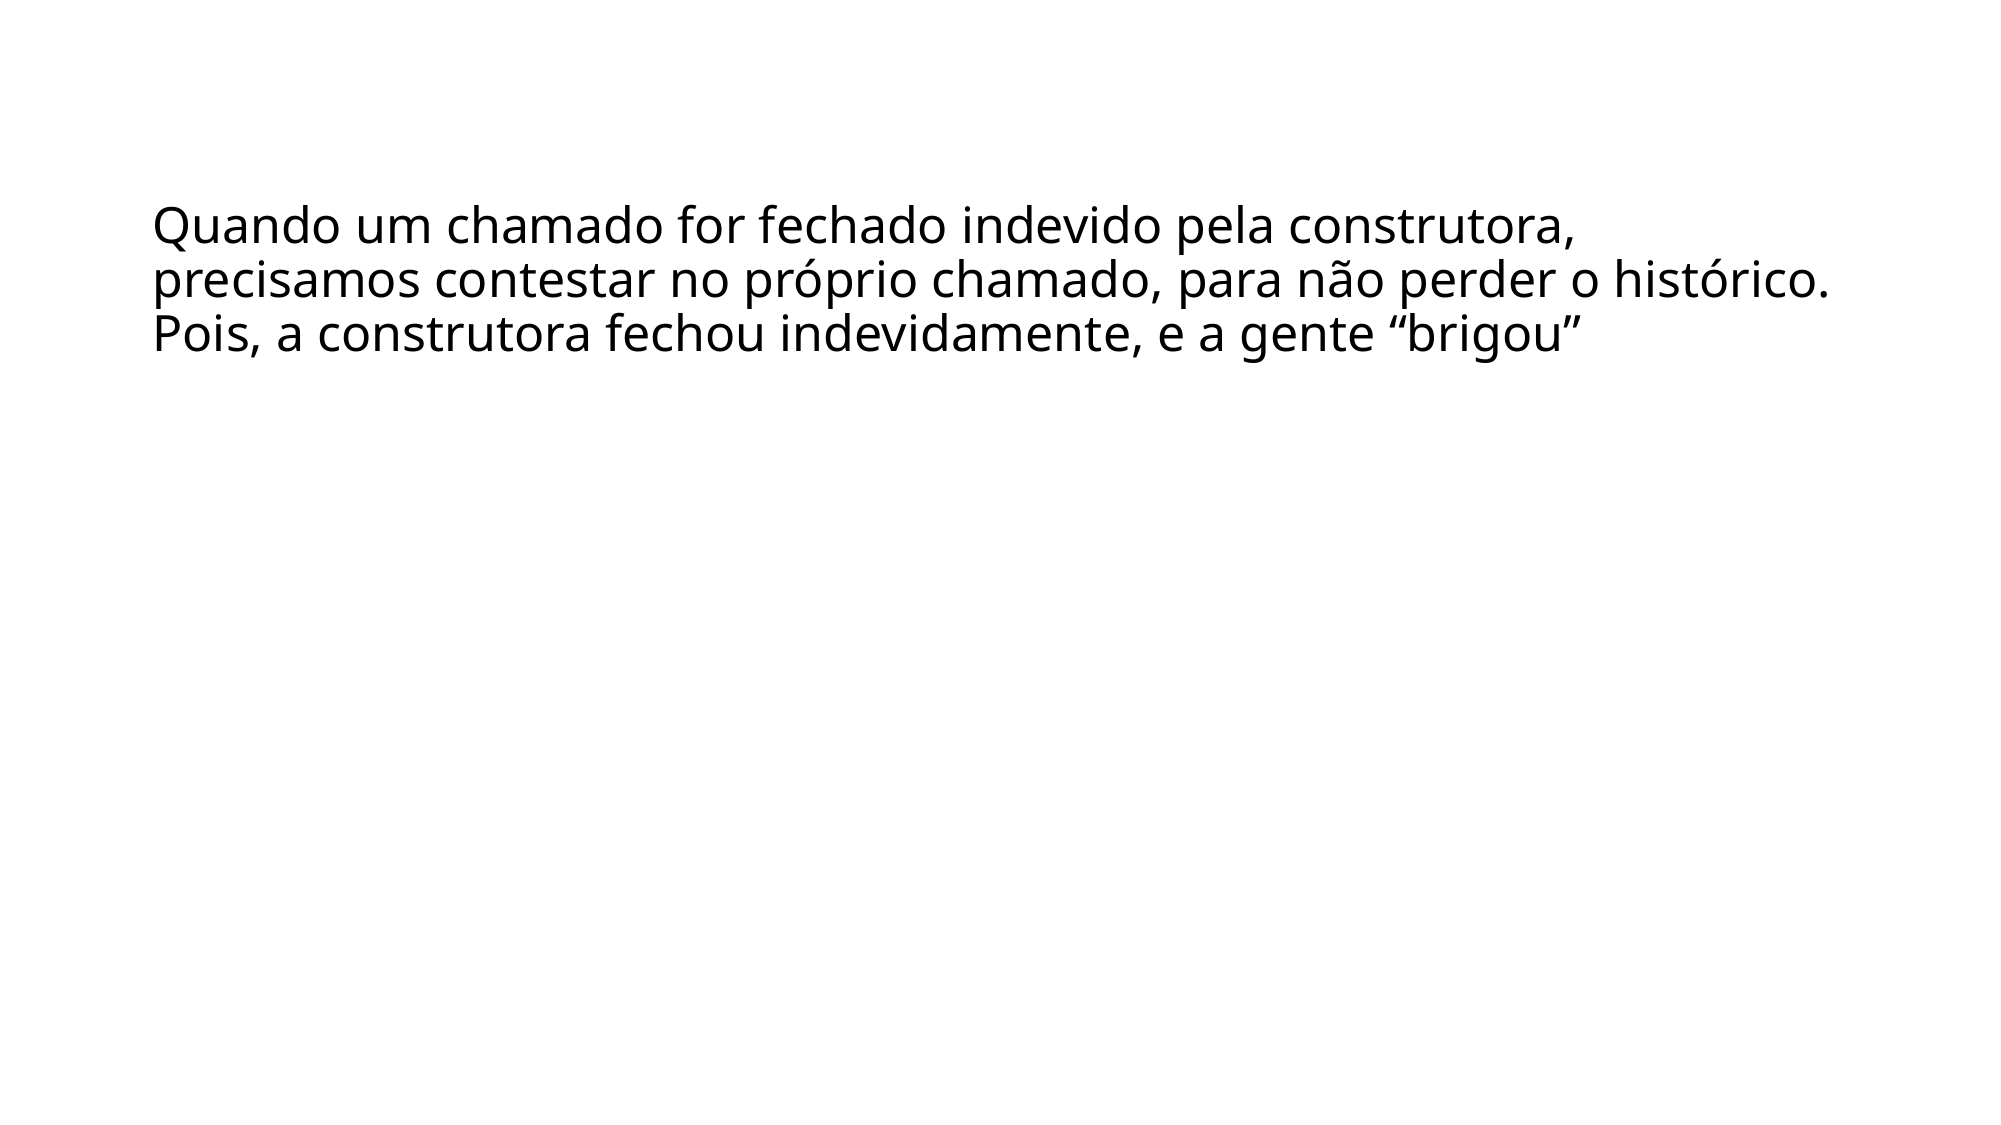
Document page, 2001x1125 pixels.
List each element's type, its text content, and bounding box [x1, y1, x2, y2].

title Quando um chamado for fechado indevido pela construtora, precisamos contestar no próprio chamado, para não perder o histórico. Pois, a construtora fechou indevidamente, e a gente “brigou” [137, 59, 1863, 563]
